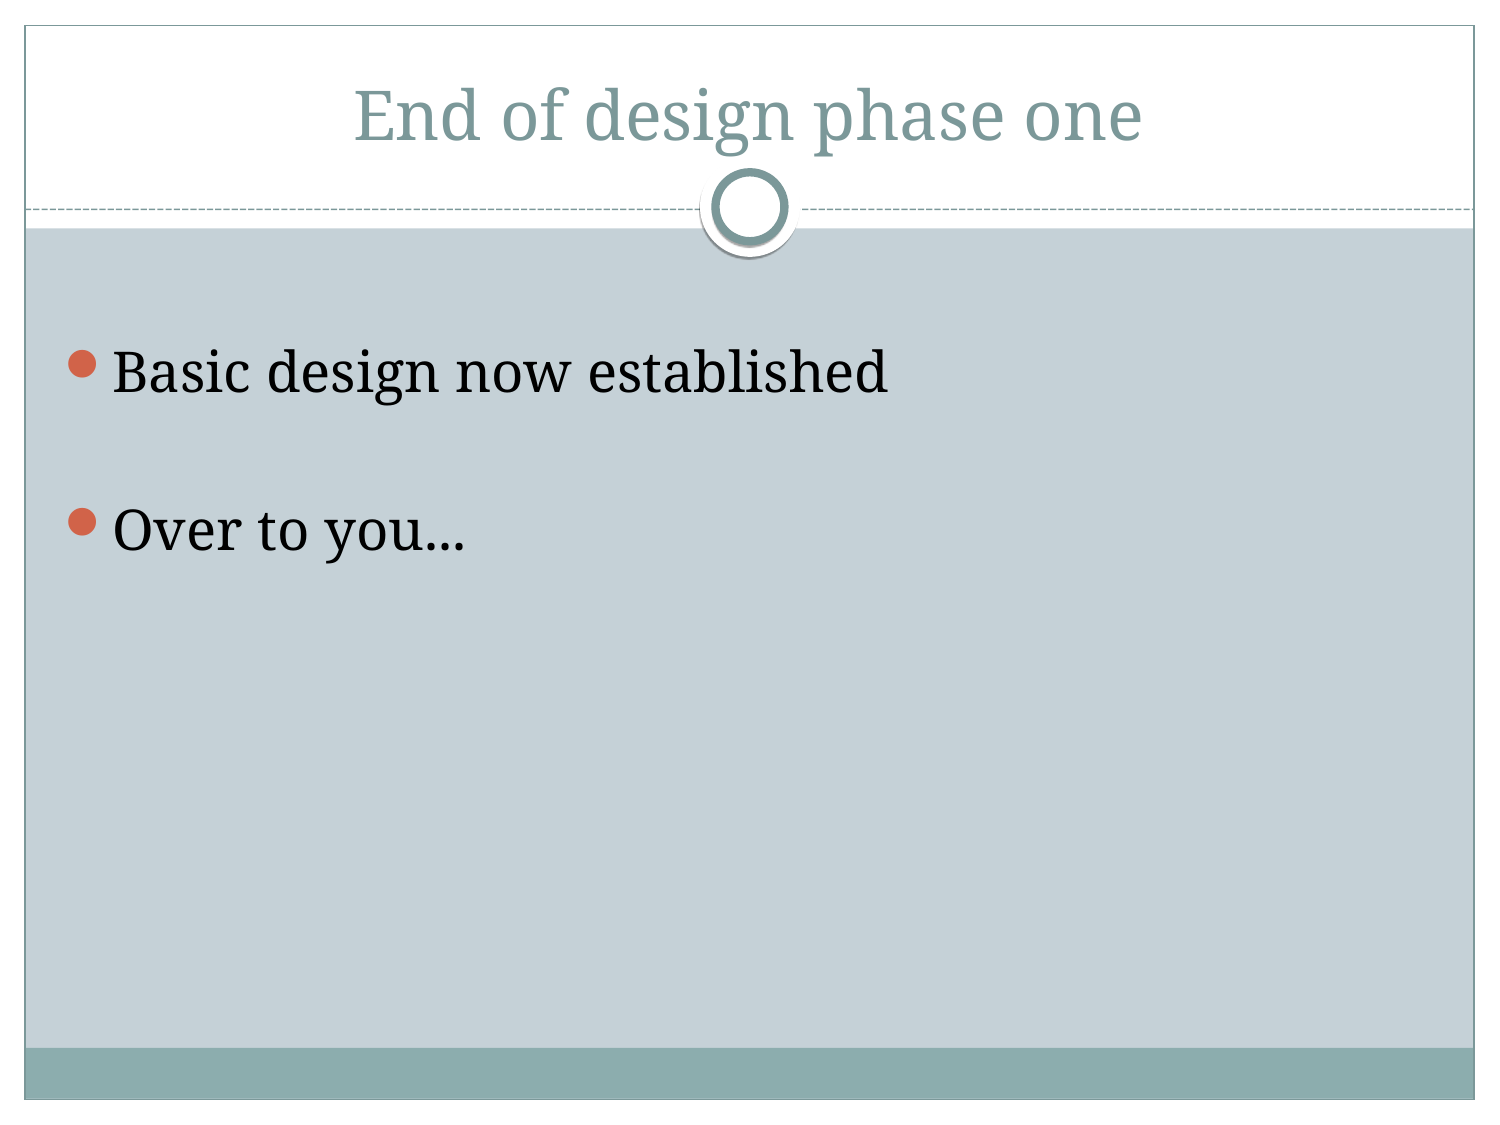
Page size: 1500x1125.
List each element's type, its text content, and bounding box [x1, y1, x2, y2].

title End of design phase one [49, 37, 1450, 162]
list Basic design now established Over to you... [49, 250, 1445, 1001]
